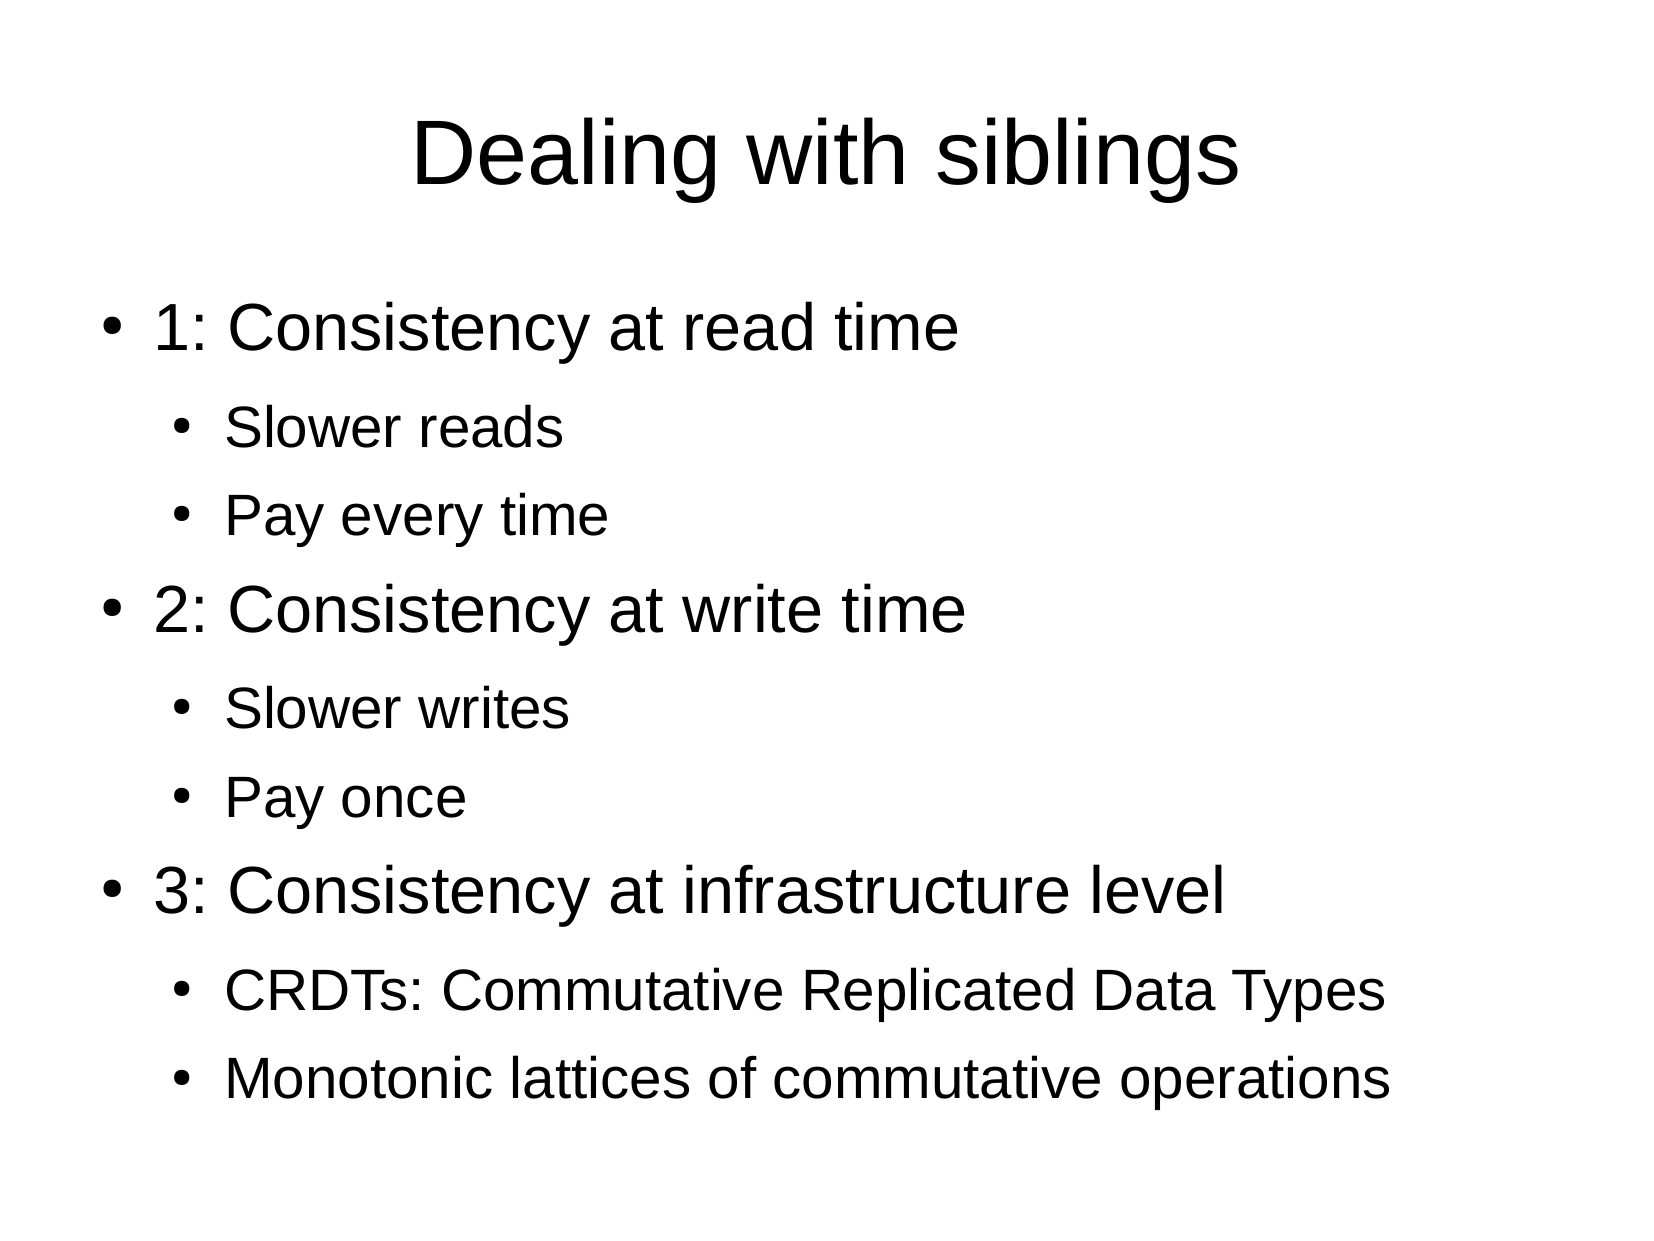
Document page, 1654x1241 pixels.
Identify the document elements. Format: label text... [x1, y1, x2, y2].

list 1: Consistency at read time Slower reads Pay every time 2: Consistency at write time Slower writes Pay once 3: Consistency at infrastructure level CRDTs: Commutative Replicated Data Types Monotonic lattices of commutative operations [82, 290, 1571, 1110]
title Dealing with siblings [82, 49, 1571, 257]
